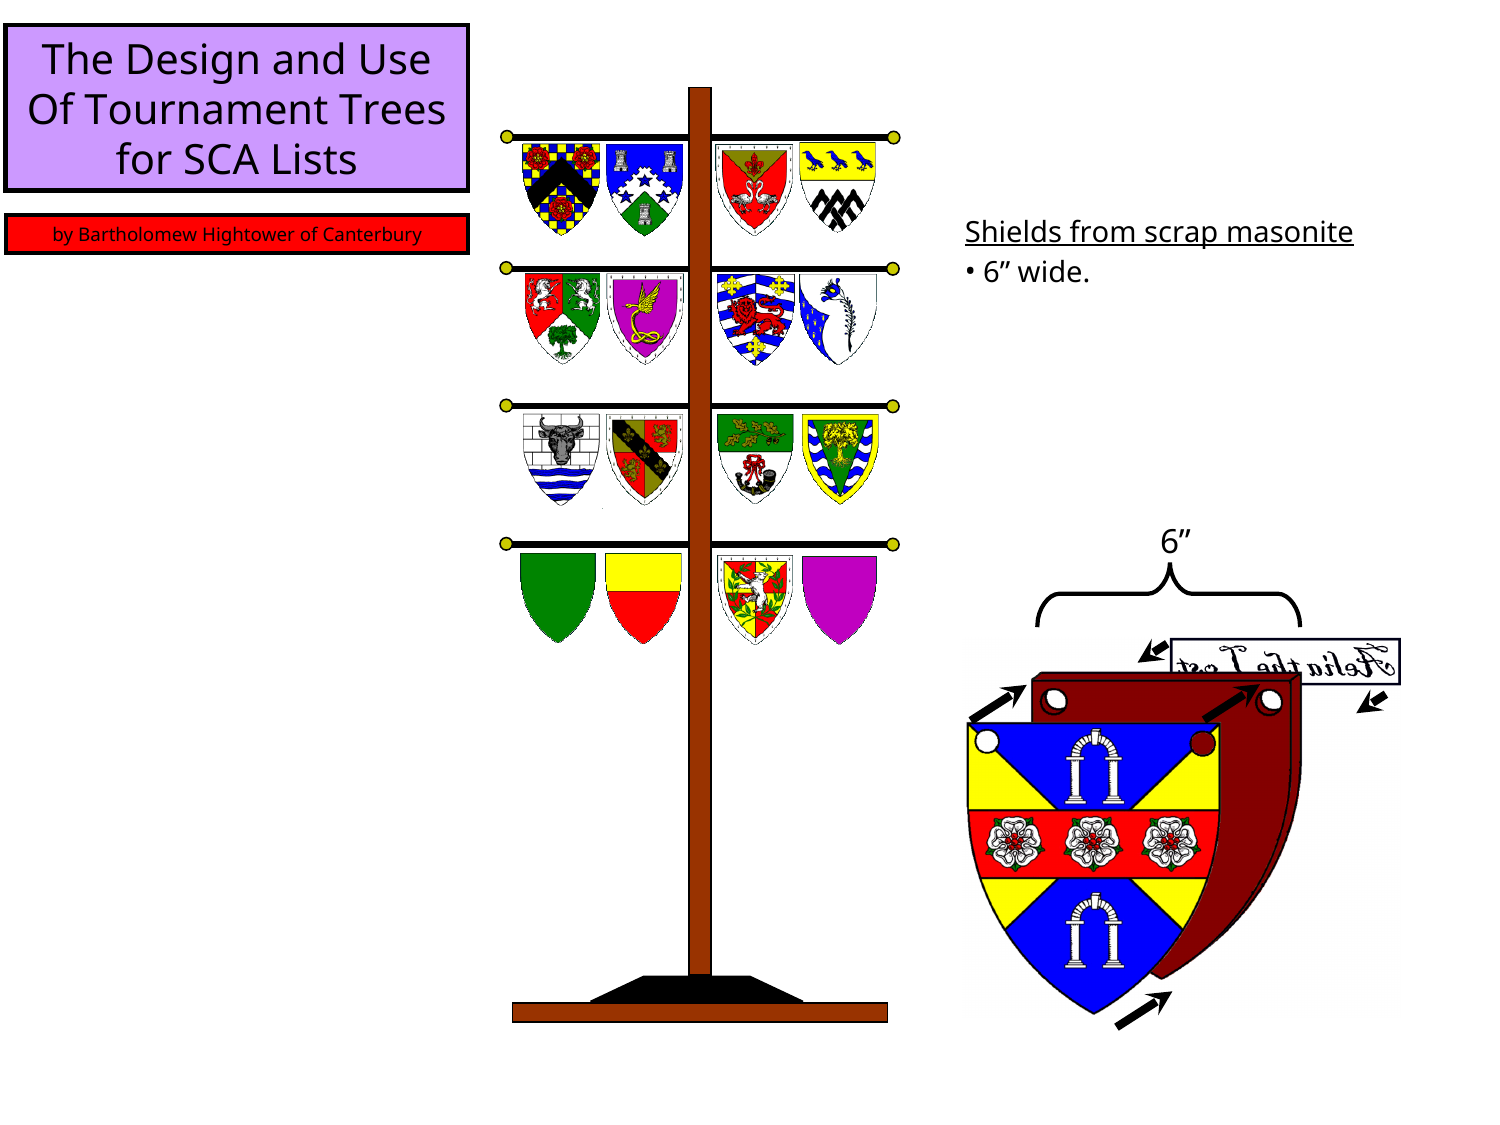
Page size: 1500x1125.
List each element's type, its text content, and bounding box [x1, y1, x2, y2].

text_box [886, 538, 900, 551]
text_box [688, 87, 711, 99]
picture [711, 409, 884, 510]
text_box [886, 400, 900, 413]
text_box Shields from scrap masonite 6” wide. [950, 199, 1370, 296]
picture [713, 288, 880, 372]
picture [521, 288, 688, 370]
picture [518, 409, 687, 511]
title [112, 99, 1388, 288]
text_box [500, 537, 513, 551]
picture [711, 549, 883, 651]
text_box The Design and Use Of Tournament Trees for SCA Lists [5, 24, 468, 191]
text_box [512, 1003, 888, 1022]
text_box [590, 288, 804, 1002]
picture [962, 637, 1401, 1018]
picture [513, 548, 688, 650]
text_box 6” [1145, 512, 1206, 568]
text_box [500, 399, 513, 412]
text_box by Bartholomew Hightower of Canterbury [5, 214, 112, 253]
